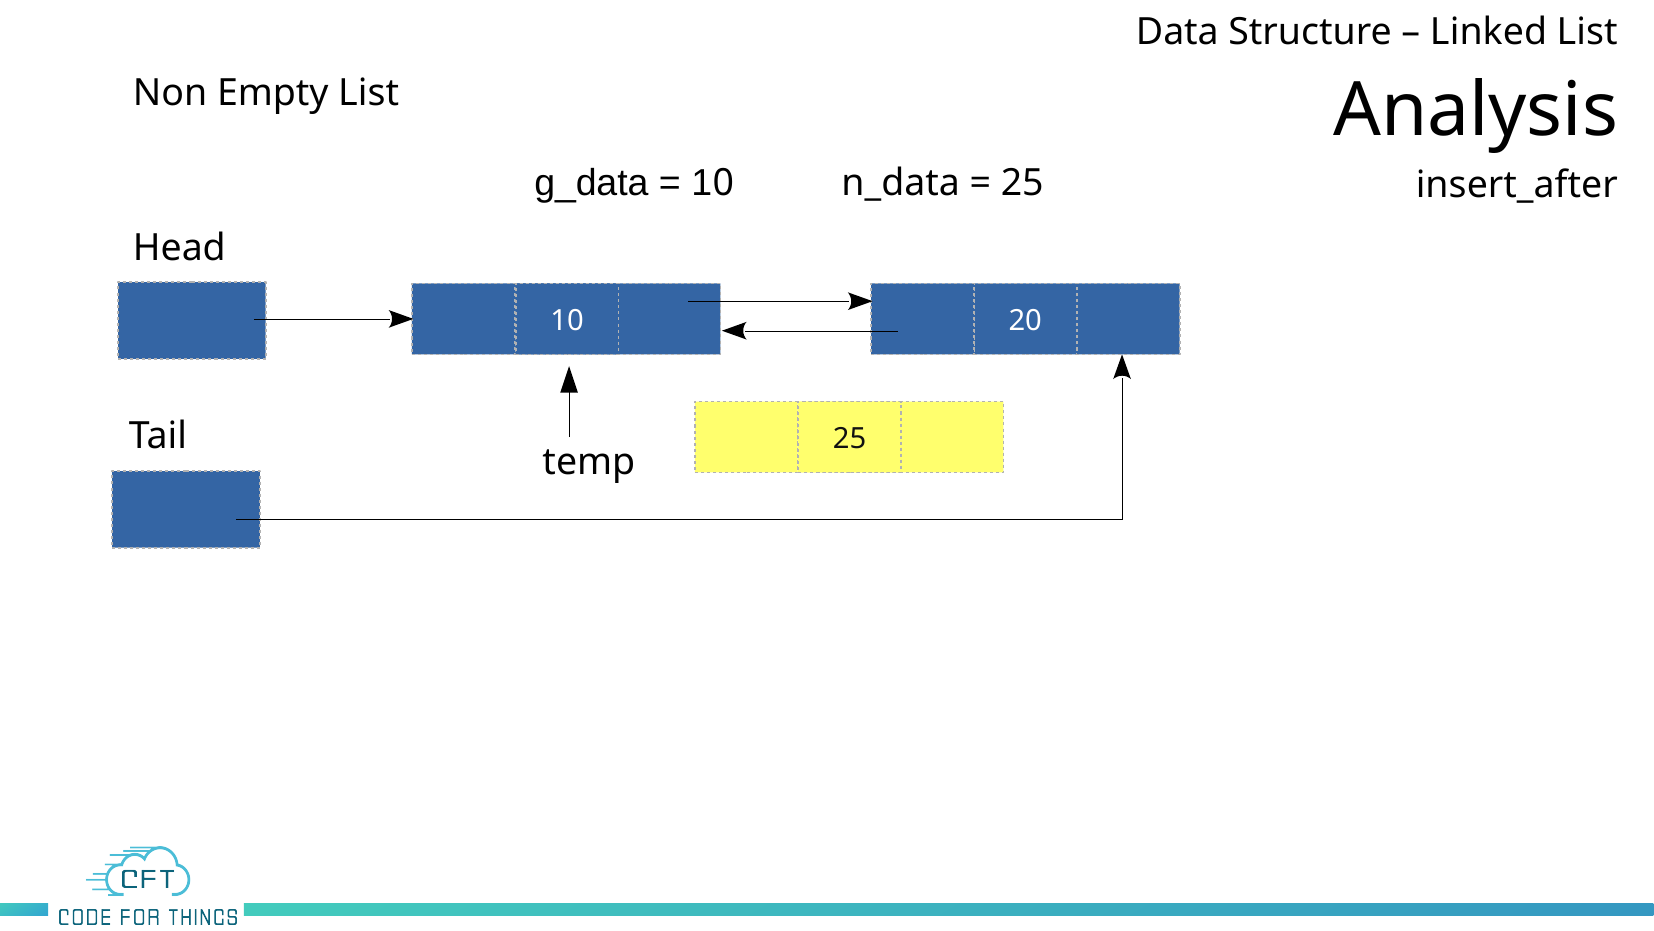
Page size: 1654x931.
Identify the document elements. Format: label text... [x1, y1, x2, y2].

text_box [619, 283, 721, 355]
text_box Tail [114, 401, 237, 468]
text_box [871, 283, 974, 355]
picture [59, 846, 237, 925]
text_box Non Empty List [118, 58, 544, 125]
text_box [902, 401, 1004, 473]
text_box [112, 471, 260, 548]
text_box 20 [974, 283, 1076, 355]
text_box temp [527, 427, 656, 494]
text_box [1076, 283, 1180, 355]
text_box Head [118, 212, 285, 293]
text_box [118, 293, 266, 359]
text_box [694, 401, 798, 473]
text_box g_data = 10 [519, 147, 768, 214]
title Data Structure – Linked List Analysis insert_after [1099, 0, 1619, 216]
text_box [411, 283, 515, 355]
text_box 10 [515, 283, 619, 355]
text_box n_data = 25 [826, 147, 1123, 214]
text_box 25 [798, 401, 902, 473]
